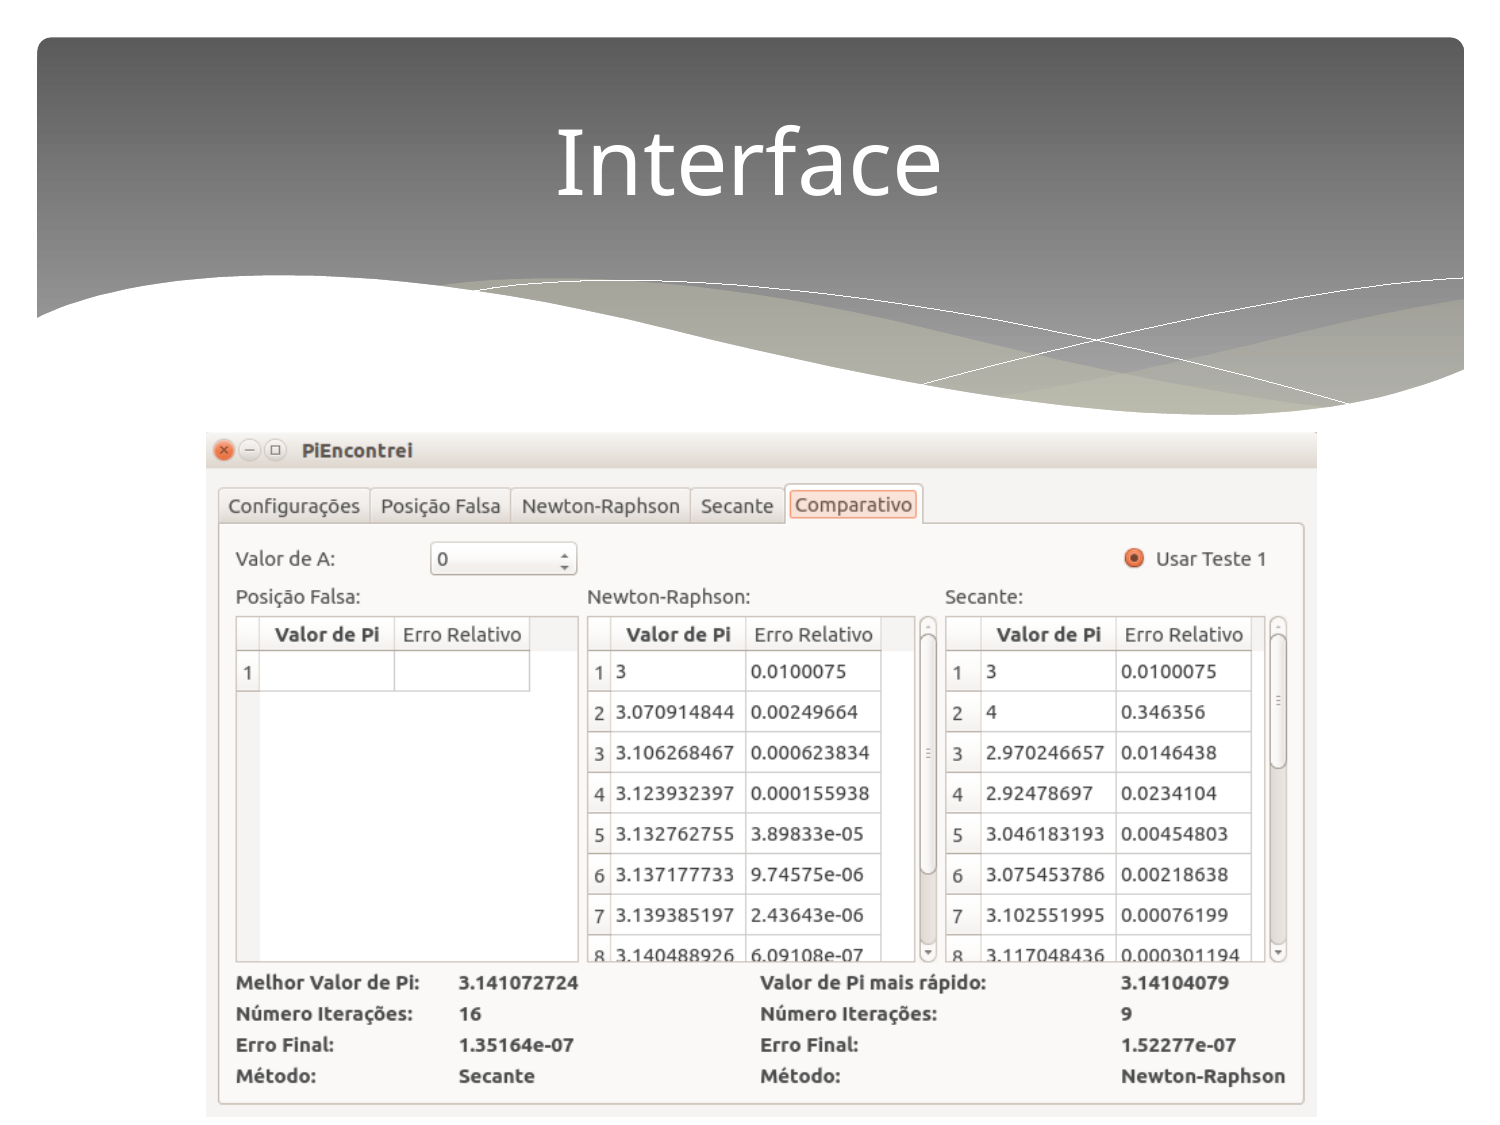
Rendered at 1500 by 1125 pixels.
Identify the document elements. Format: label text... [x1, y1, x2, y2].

title Interface [75, 55, 1425, 261]
picture [206, 432, 1317, 1117]
